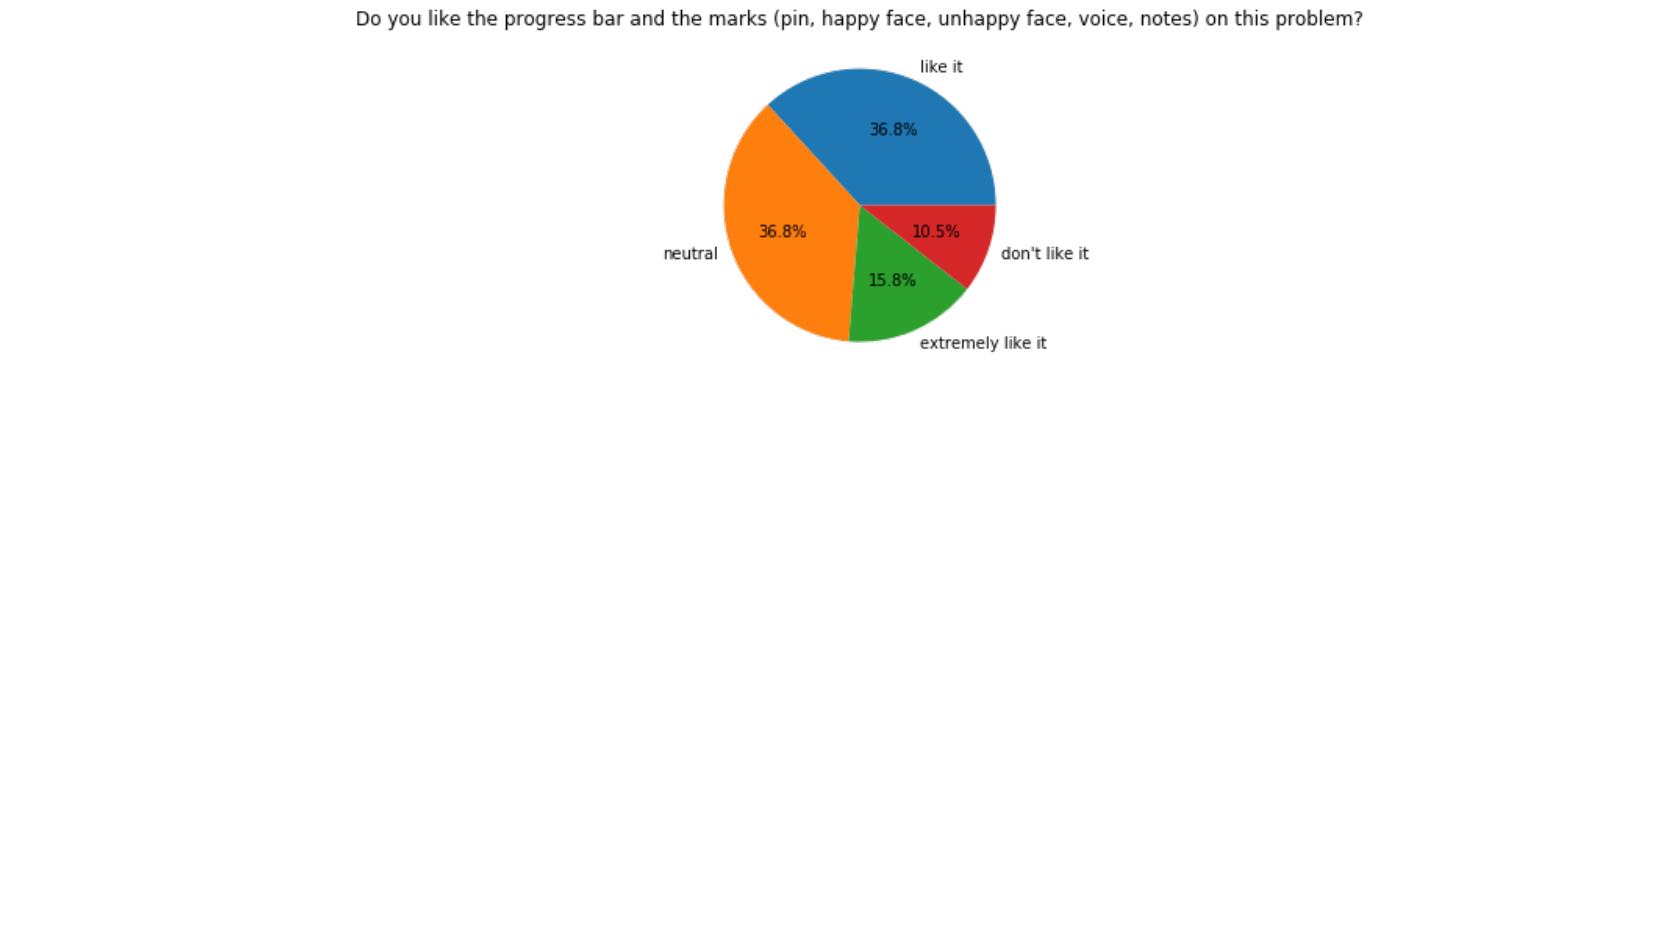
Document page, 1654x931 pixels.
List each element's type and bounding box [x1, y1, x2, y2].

picture [345, 0, 1375, 393]
